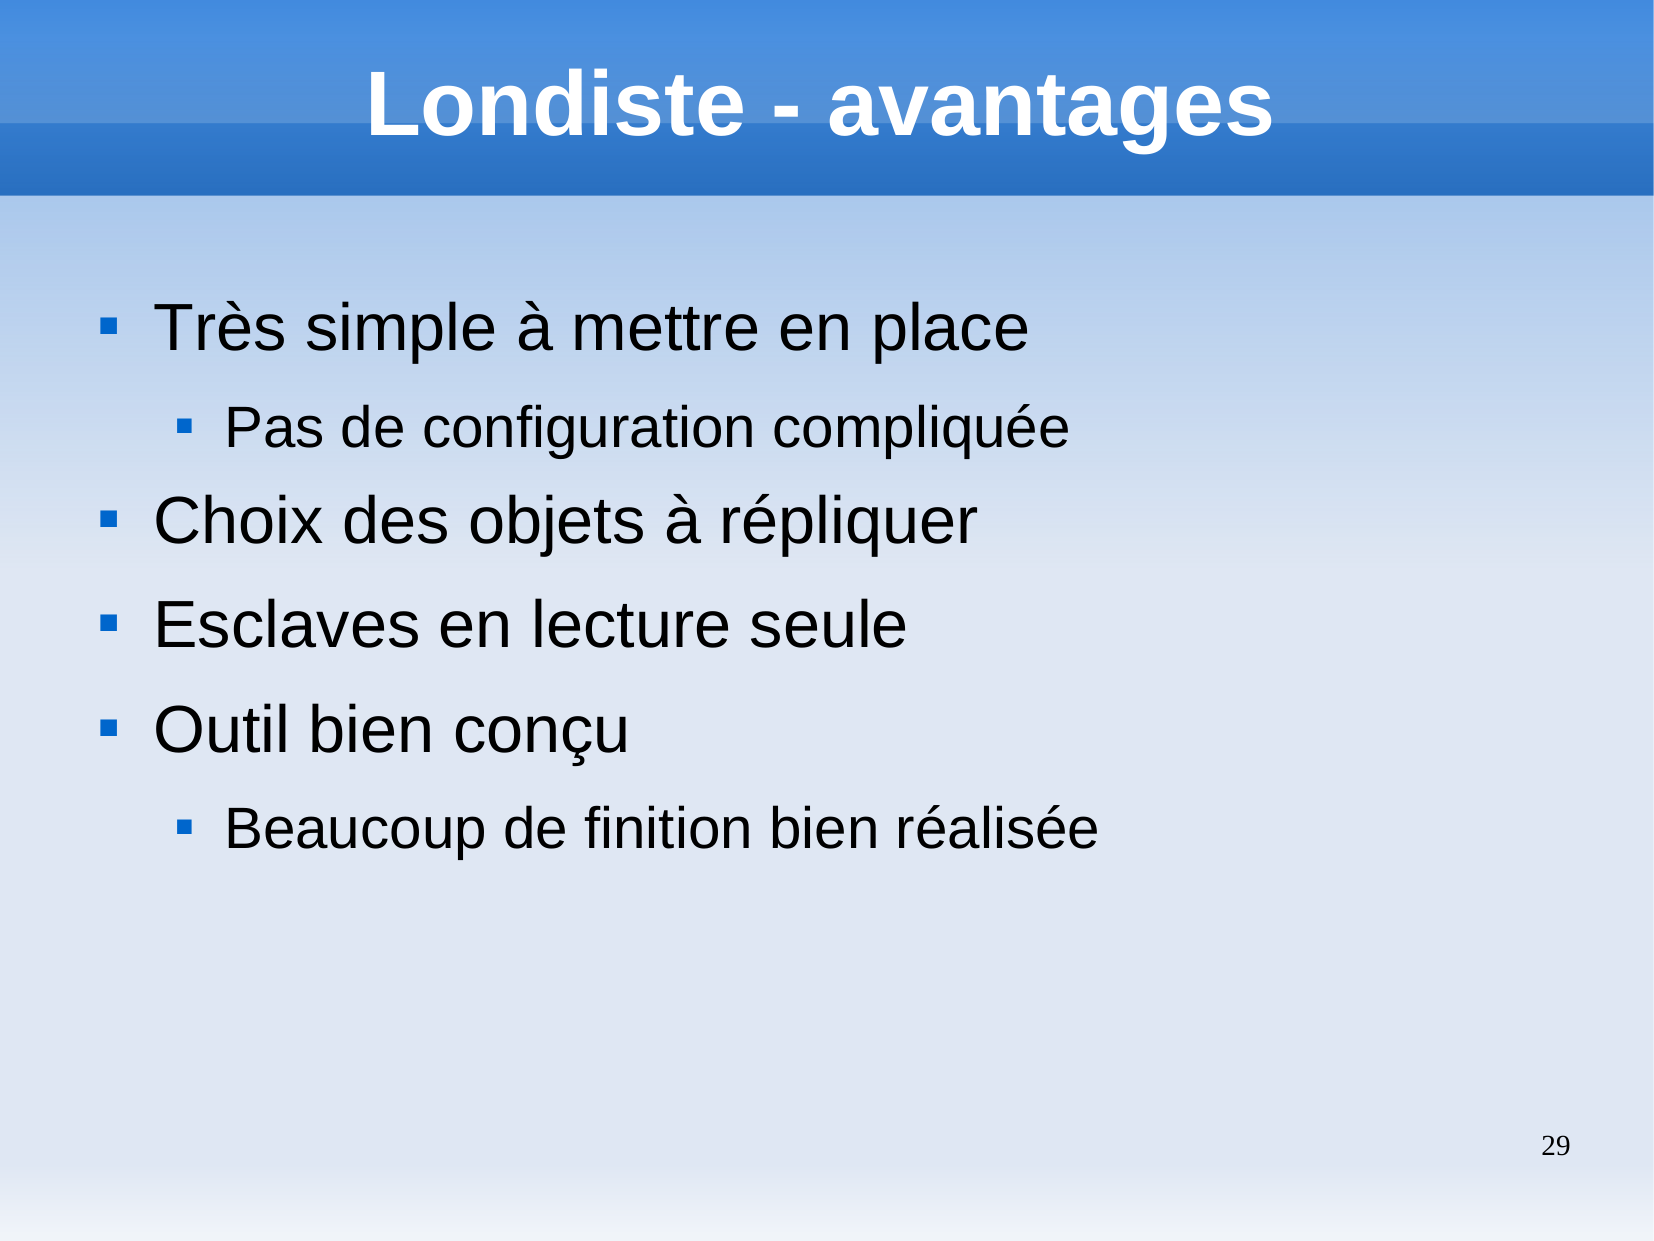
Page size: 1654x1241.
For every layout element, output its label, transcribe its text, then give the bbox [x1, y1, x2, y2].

picture [0, 0, 1654, 1241]
title Londiste - avantages [76, 7, 1565, 200]
list Très simple à mettre en place Pas de configuration compliquée Choix des objets à répliquer Esclaves en lecture seule Outil bien conçu Beaucoup de finition bien réalisée [82, 290, 1571, 1094]
